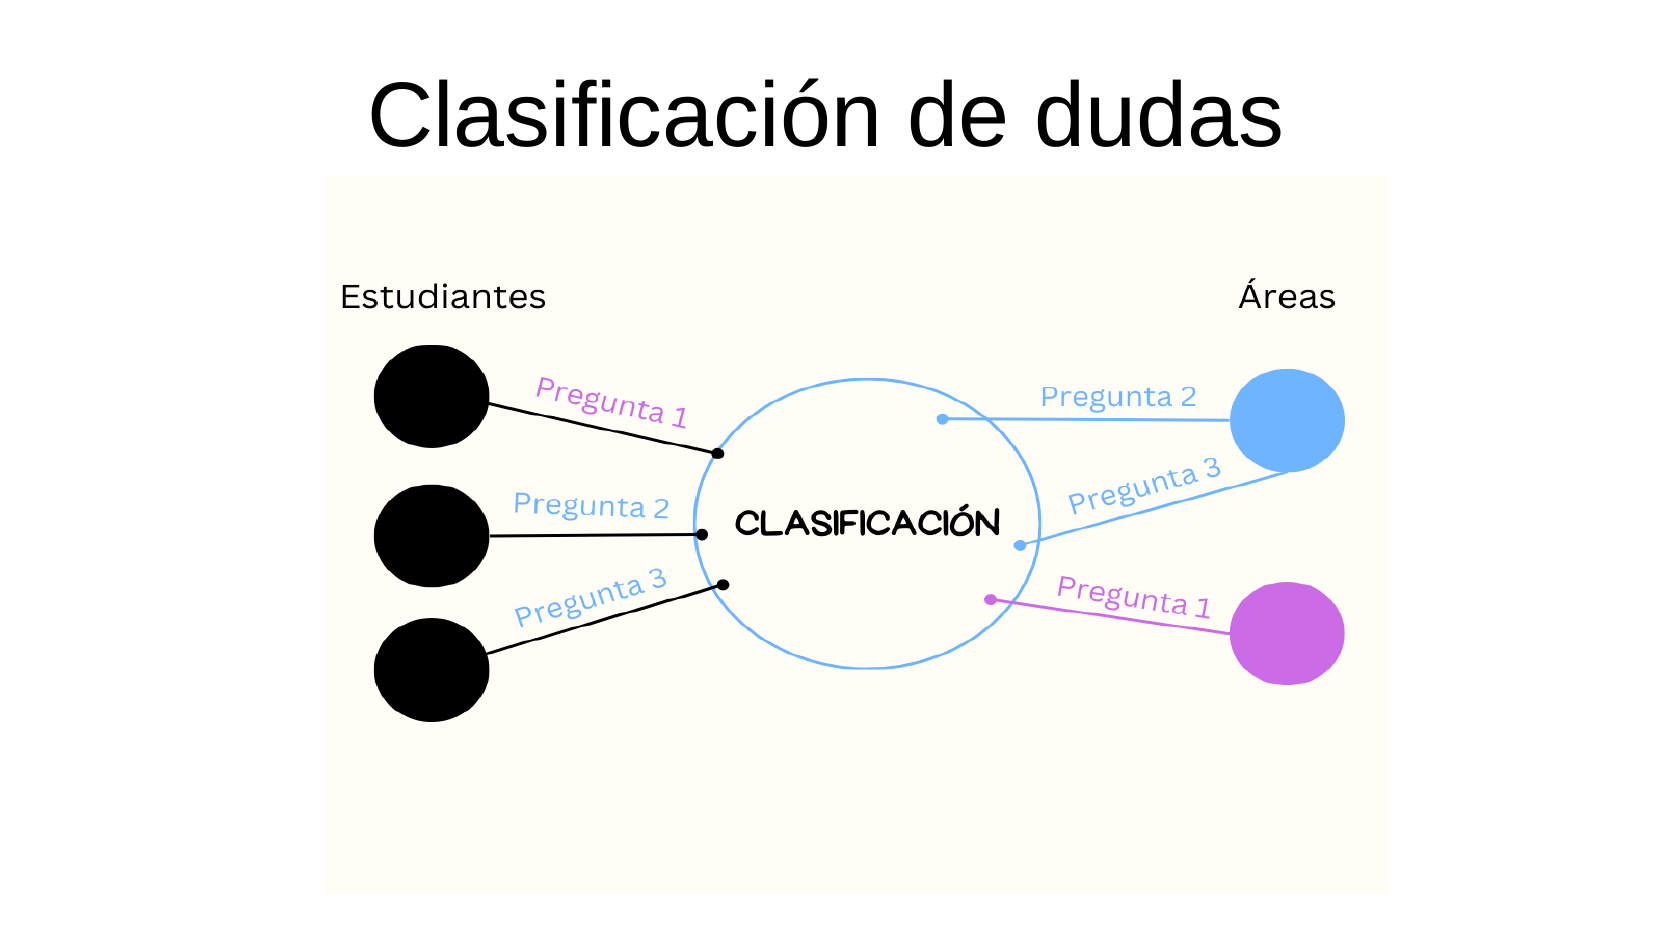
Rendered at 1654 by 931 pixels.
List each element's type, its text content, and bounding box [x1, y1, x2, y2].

title Clasificación de dudas [82, 37, 1571, 193]
picture [324, 177, 1388, 894]
